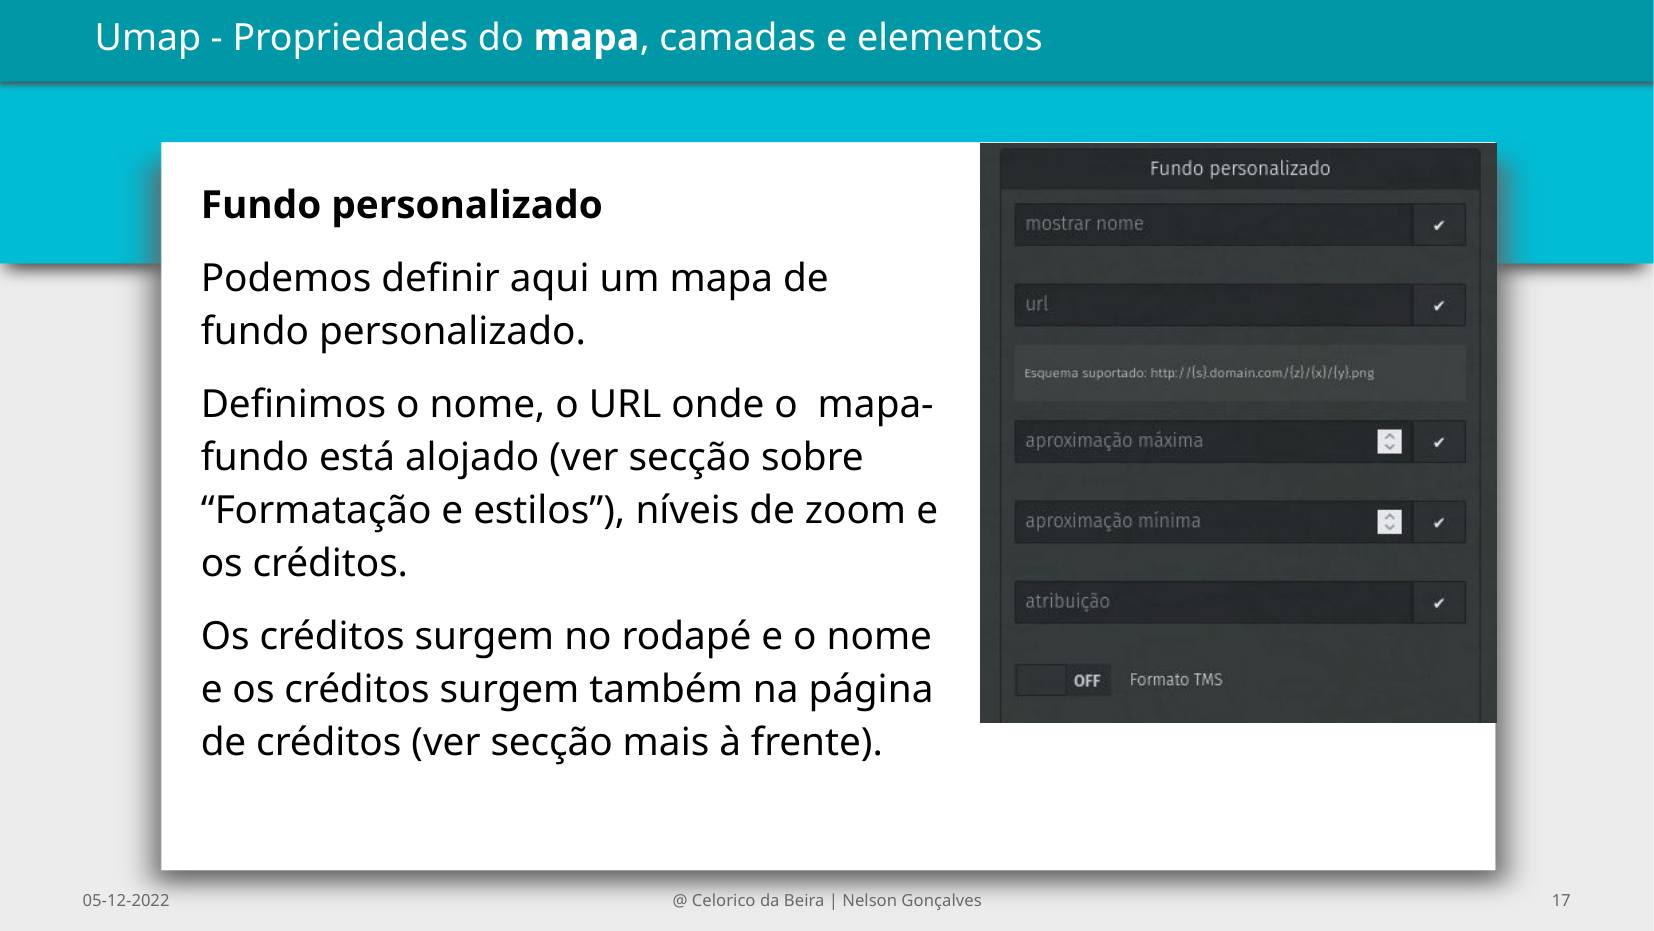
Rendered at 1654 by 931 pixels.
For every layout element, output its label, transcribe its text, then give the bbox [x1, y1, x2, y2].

list Fundo personalizado Podemos definir aqui um mapa de fundo personalizado. Definimos o nome, o URL onde o mapa-fundo está alojado (ver secção sobre “Formatação e estilos”), níveis de zoom e os créditos. Os créditos surgem no rodapé e o nome e os créditos surgem também na página de créditos (ver secção mais à frente). [200, 177, 945, 827]
title Umap - Propriedades do mapa, camadas e elementos [94, 10, 1583, 63]
picture [0, 0, 1654, 931]
